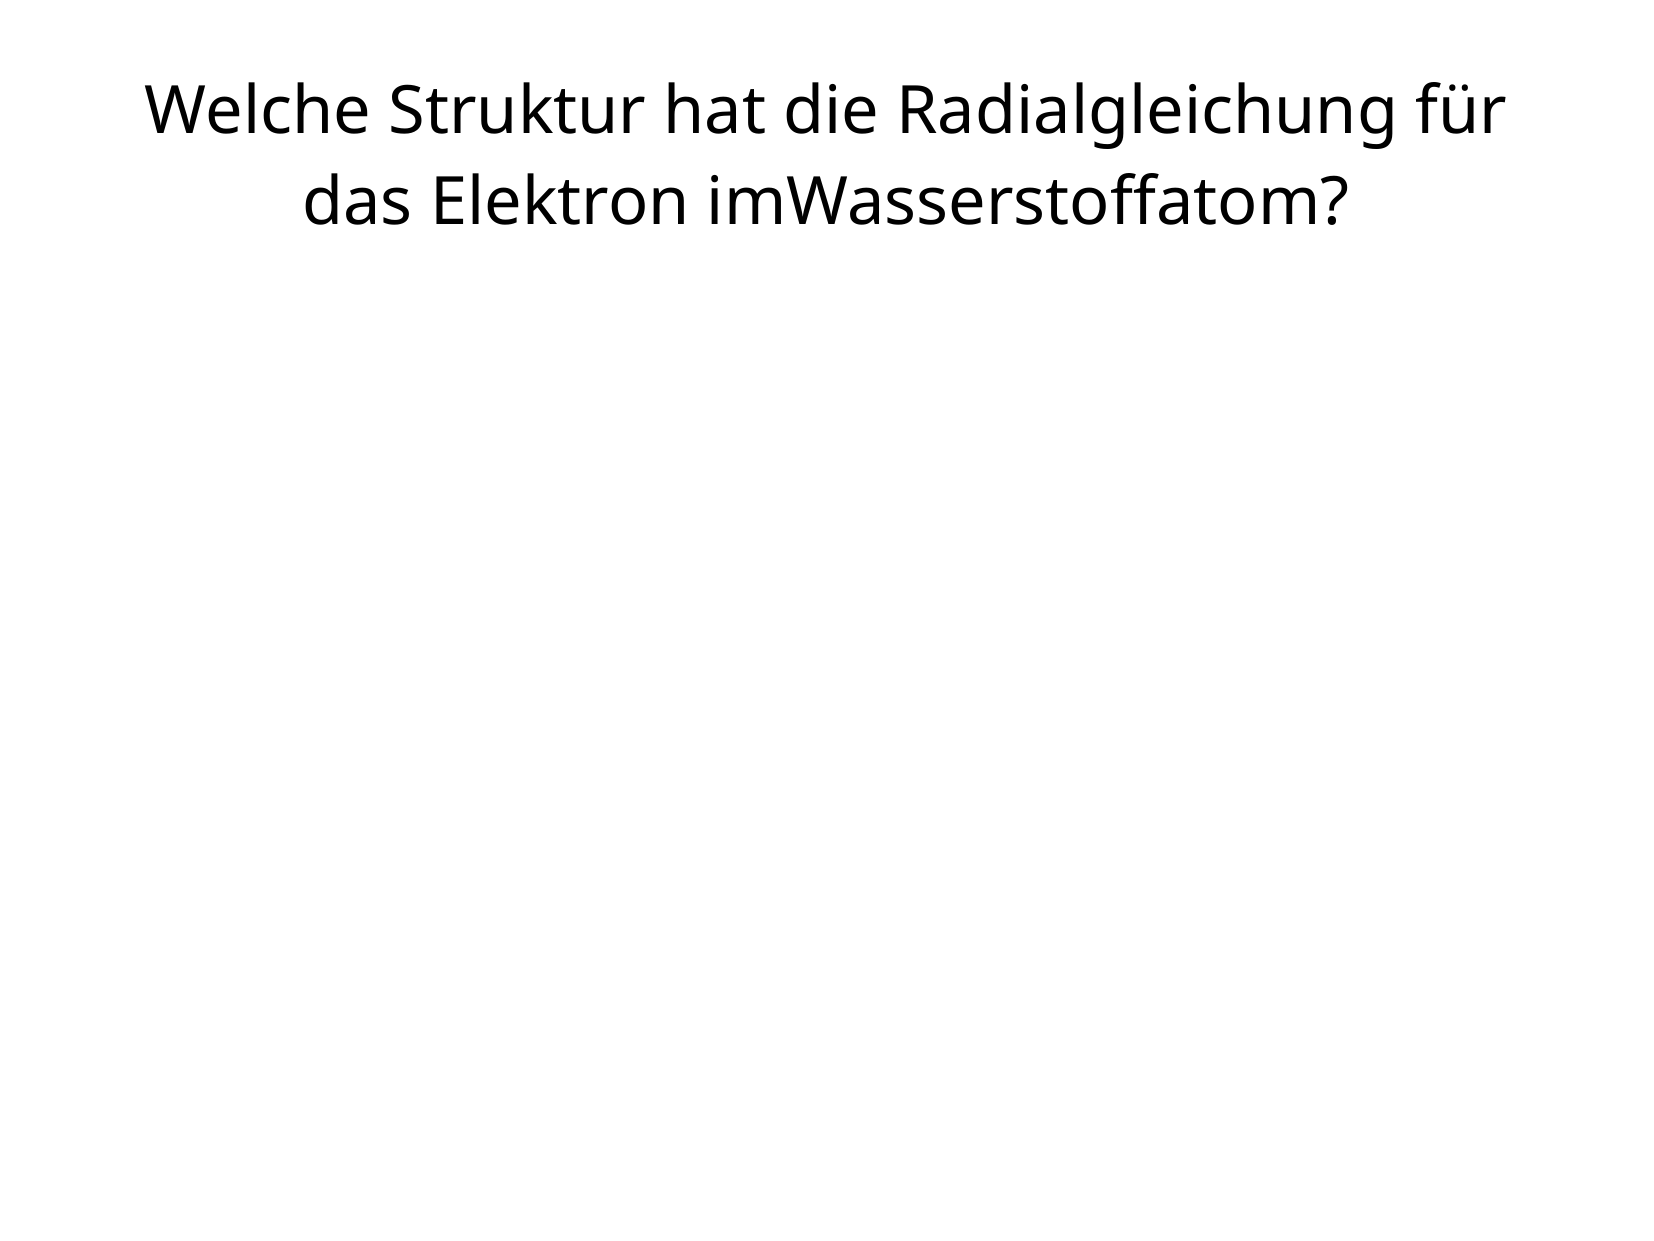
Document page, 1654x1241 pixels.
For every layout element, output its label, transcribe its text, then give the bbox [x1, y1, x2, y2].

title Welche Struktur hat die Radialgleichung für das Elektron imWasserstoffatom? [82, 49, 1571, 257]
